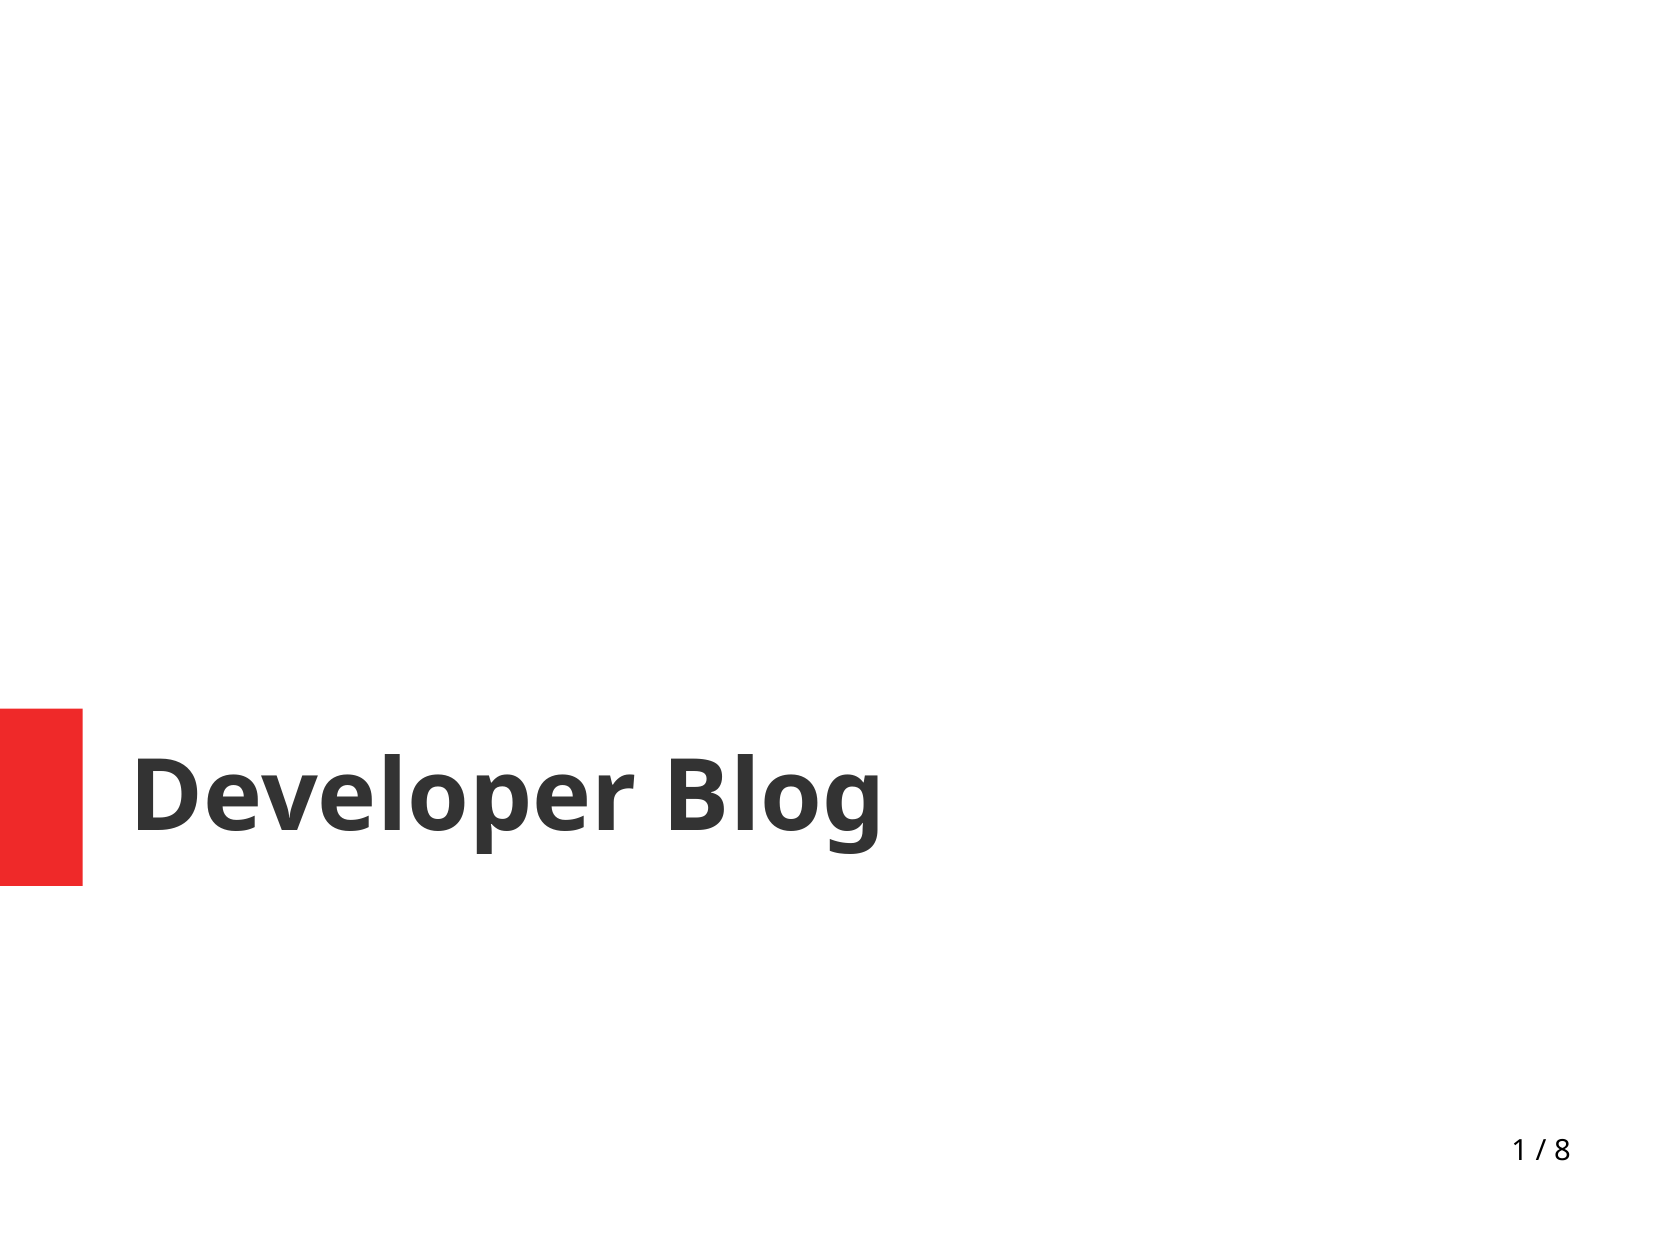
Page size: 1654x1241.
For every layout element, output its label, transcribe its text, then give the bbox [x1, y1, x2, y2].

title Developer Blog [129, 655, 1536, 928]
